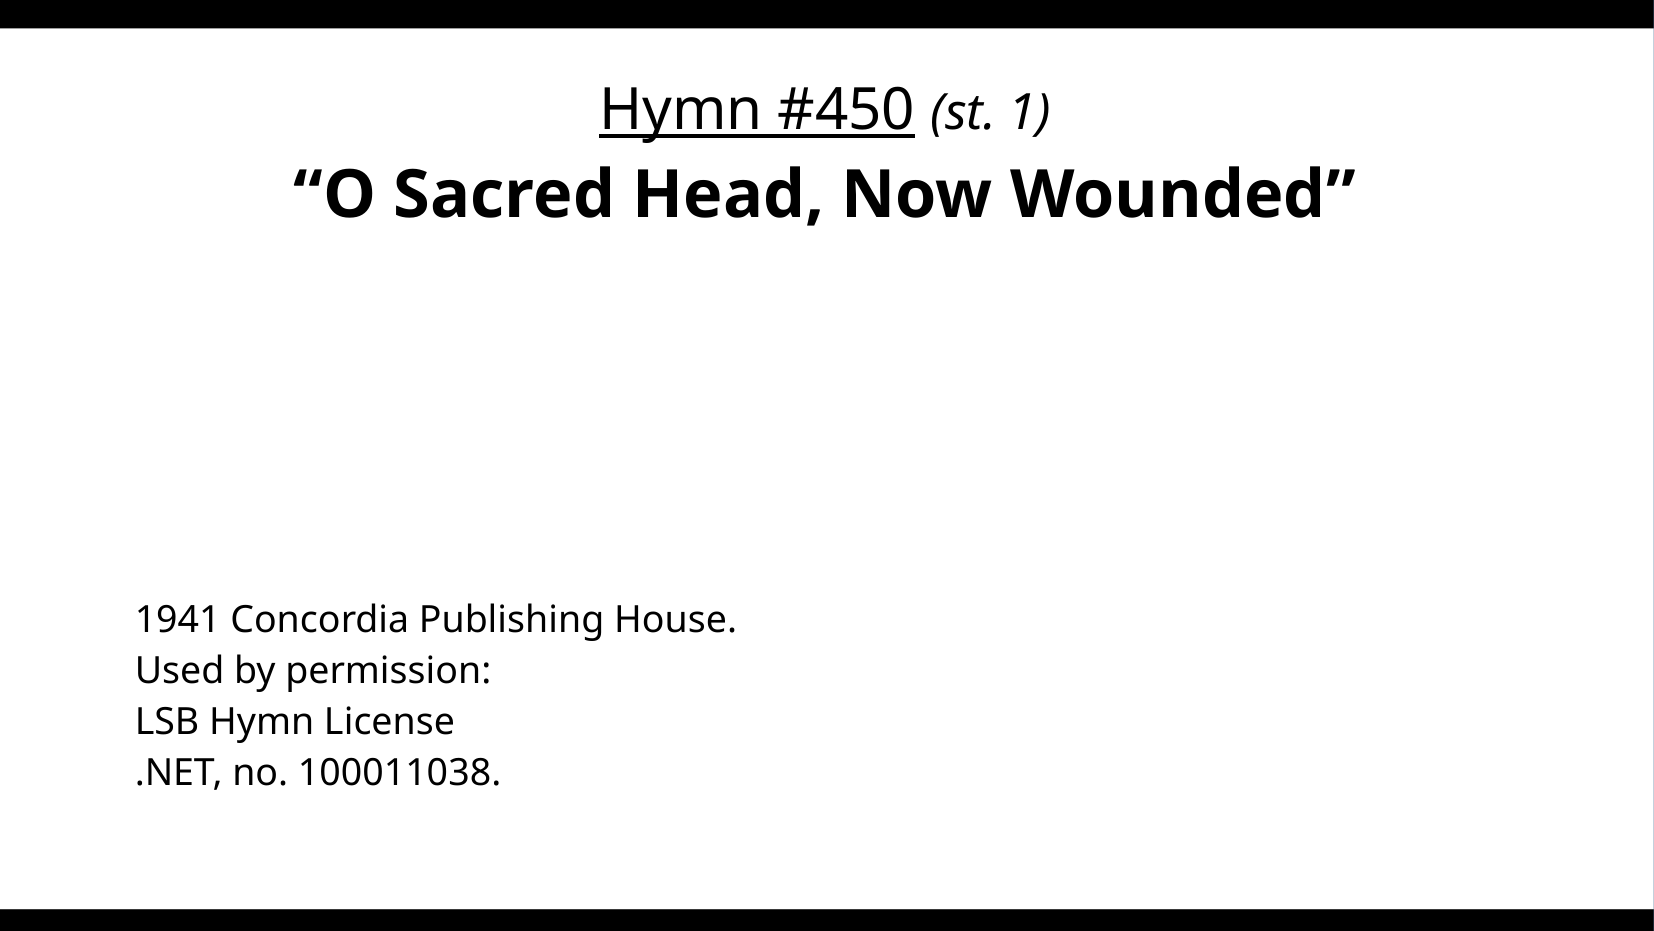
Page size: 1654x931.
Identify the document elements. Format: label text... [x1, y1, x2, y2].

text_box 1941 Concordia Publishing House. Used by permission: LSB Hymn License .NET, no. 100011038. [120, 585, 788, 821]
picture [0, 0, 1654, 931]
text_box Hymn #450 (st. 1) “O Sacred Head, Now Wounded” [90, 60, 1561, 241]
